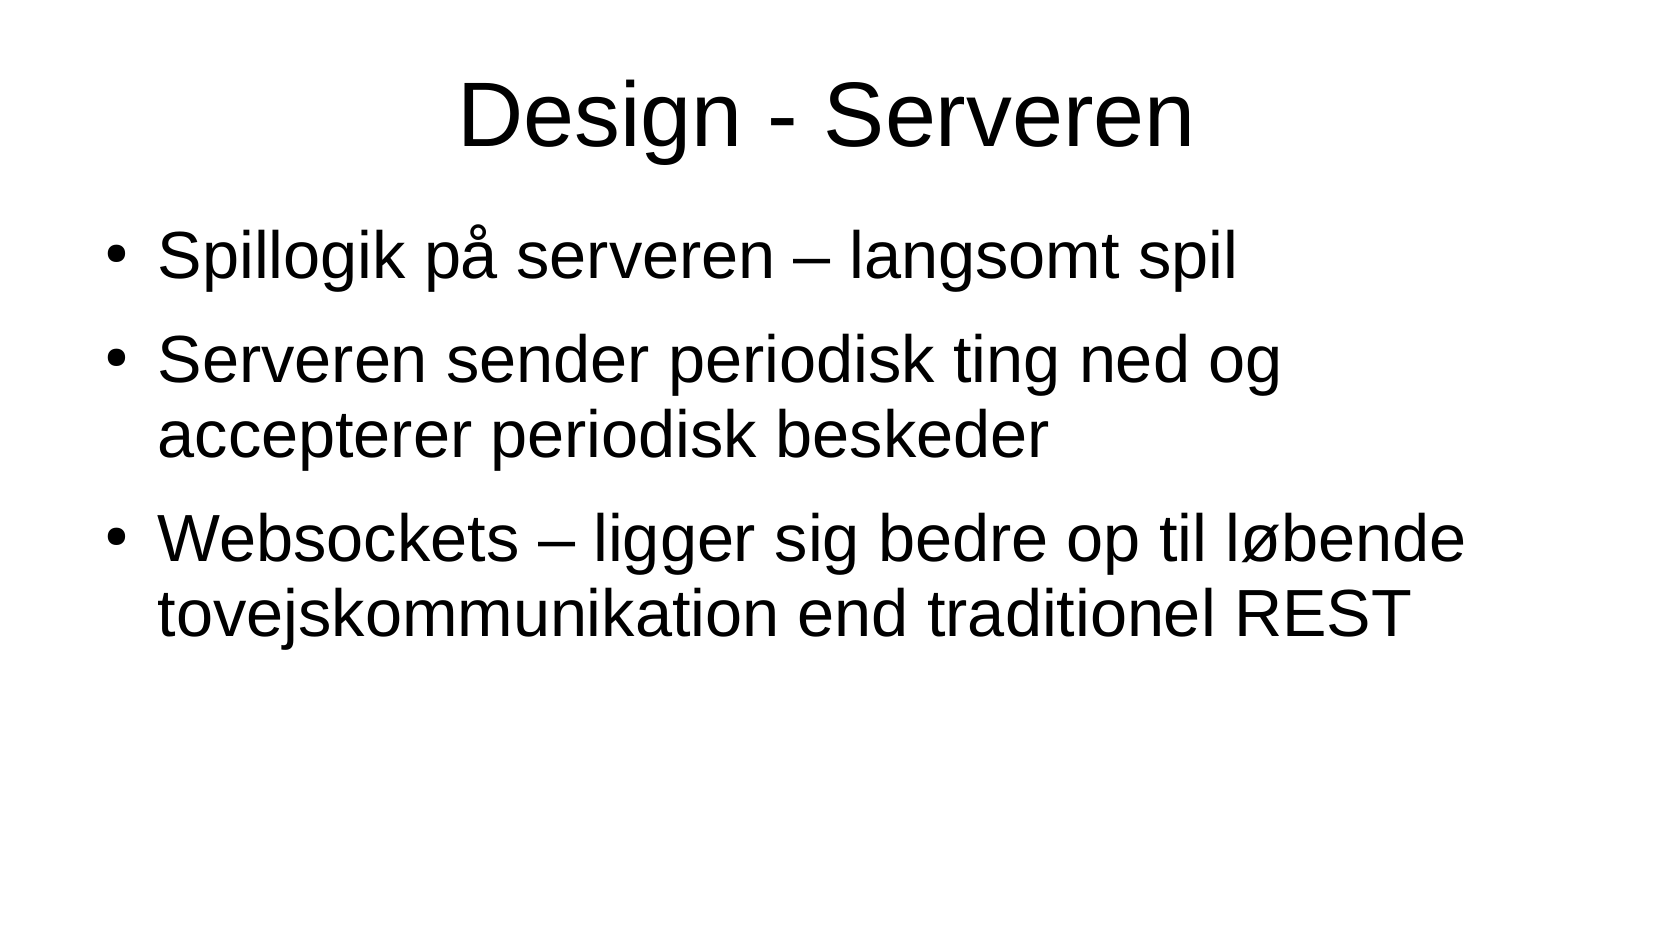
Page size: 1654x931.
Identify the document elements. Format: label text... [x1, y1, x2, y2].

title Design - Serveren [82, 37, 1571, 193]
list Spillogik på serveren – langsomt spil Serveren sender periodisk ting ned og accepterer periodisk beskeder Websockets – ligger sig bedre op til løbende tovejskommunikation end traditionel REST [86, 217, 1576, 863]
